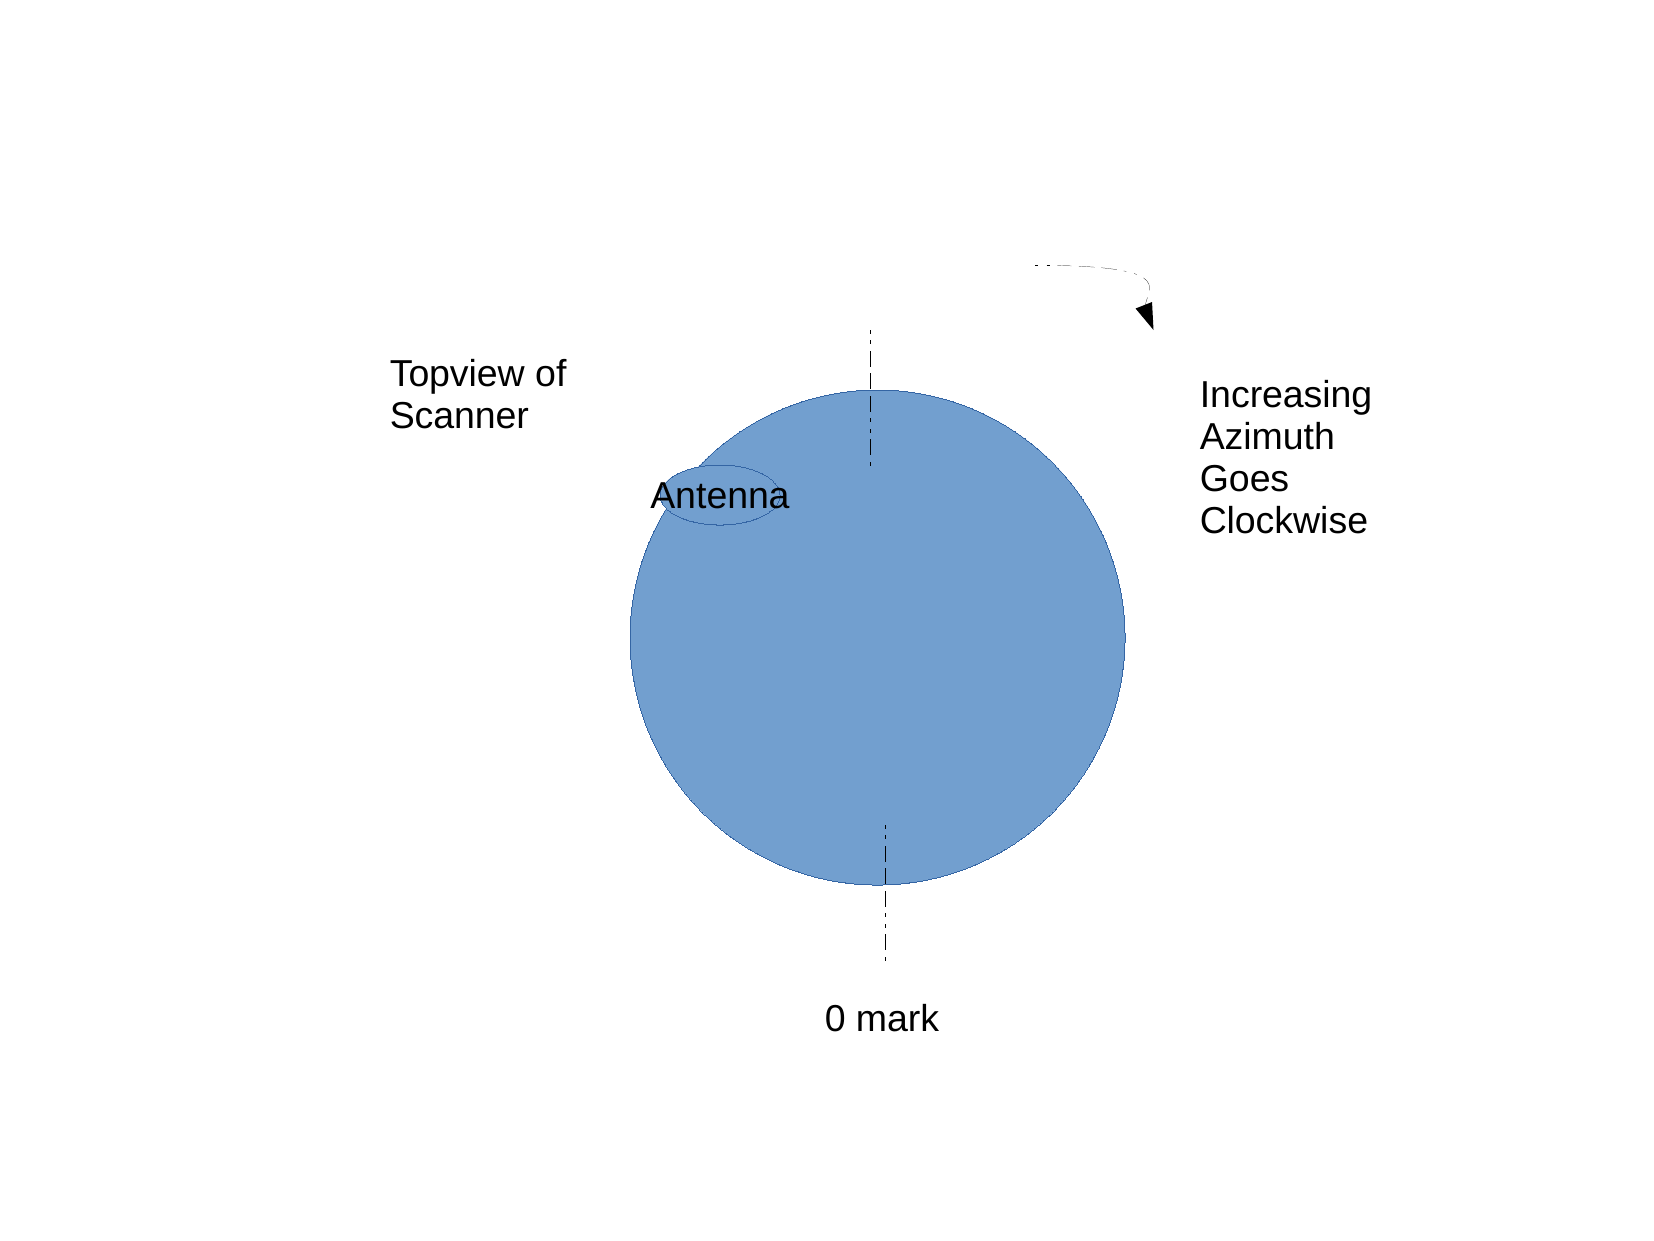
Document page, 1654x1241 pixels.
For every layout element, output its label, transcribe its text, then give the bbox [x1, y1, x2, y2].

text_box Increasing Azimuth Goes Clockwise [1185, 366, 1471, 631]
text_box [777, 498, 783, 506]
text_box Antenna [660, 465, 781, 526]
text_box Topview of Scanner [375, 345, 631, 443]
text_box [630, 390, 1126, 886]
text_box 0 mark [810, 990, 991, 1088]
